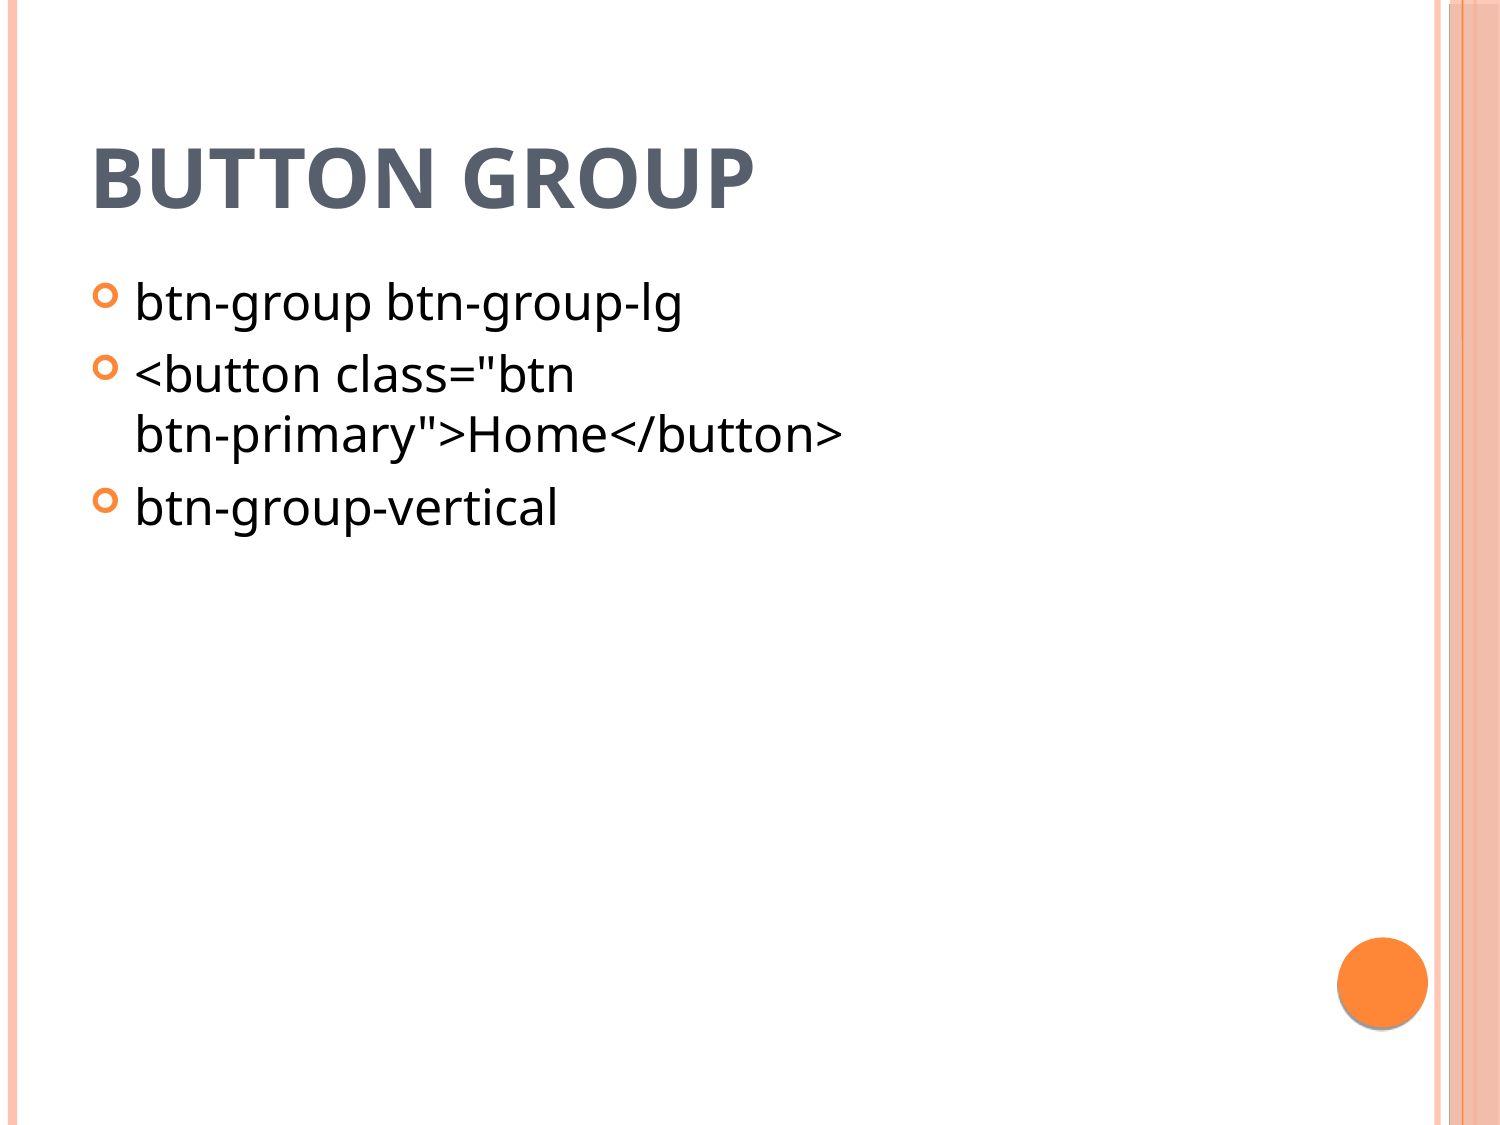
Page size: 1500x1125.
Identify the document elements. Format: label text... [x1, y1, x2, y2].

title Button Group [75, 45, 1300, 233]
list btn-group btn-group-lg <button class="btn btn-primary">Home</button> btn-group-vertical [75, 262, 1300, 1062]
